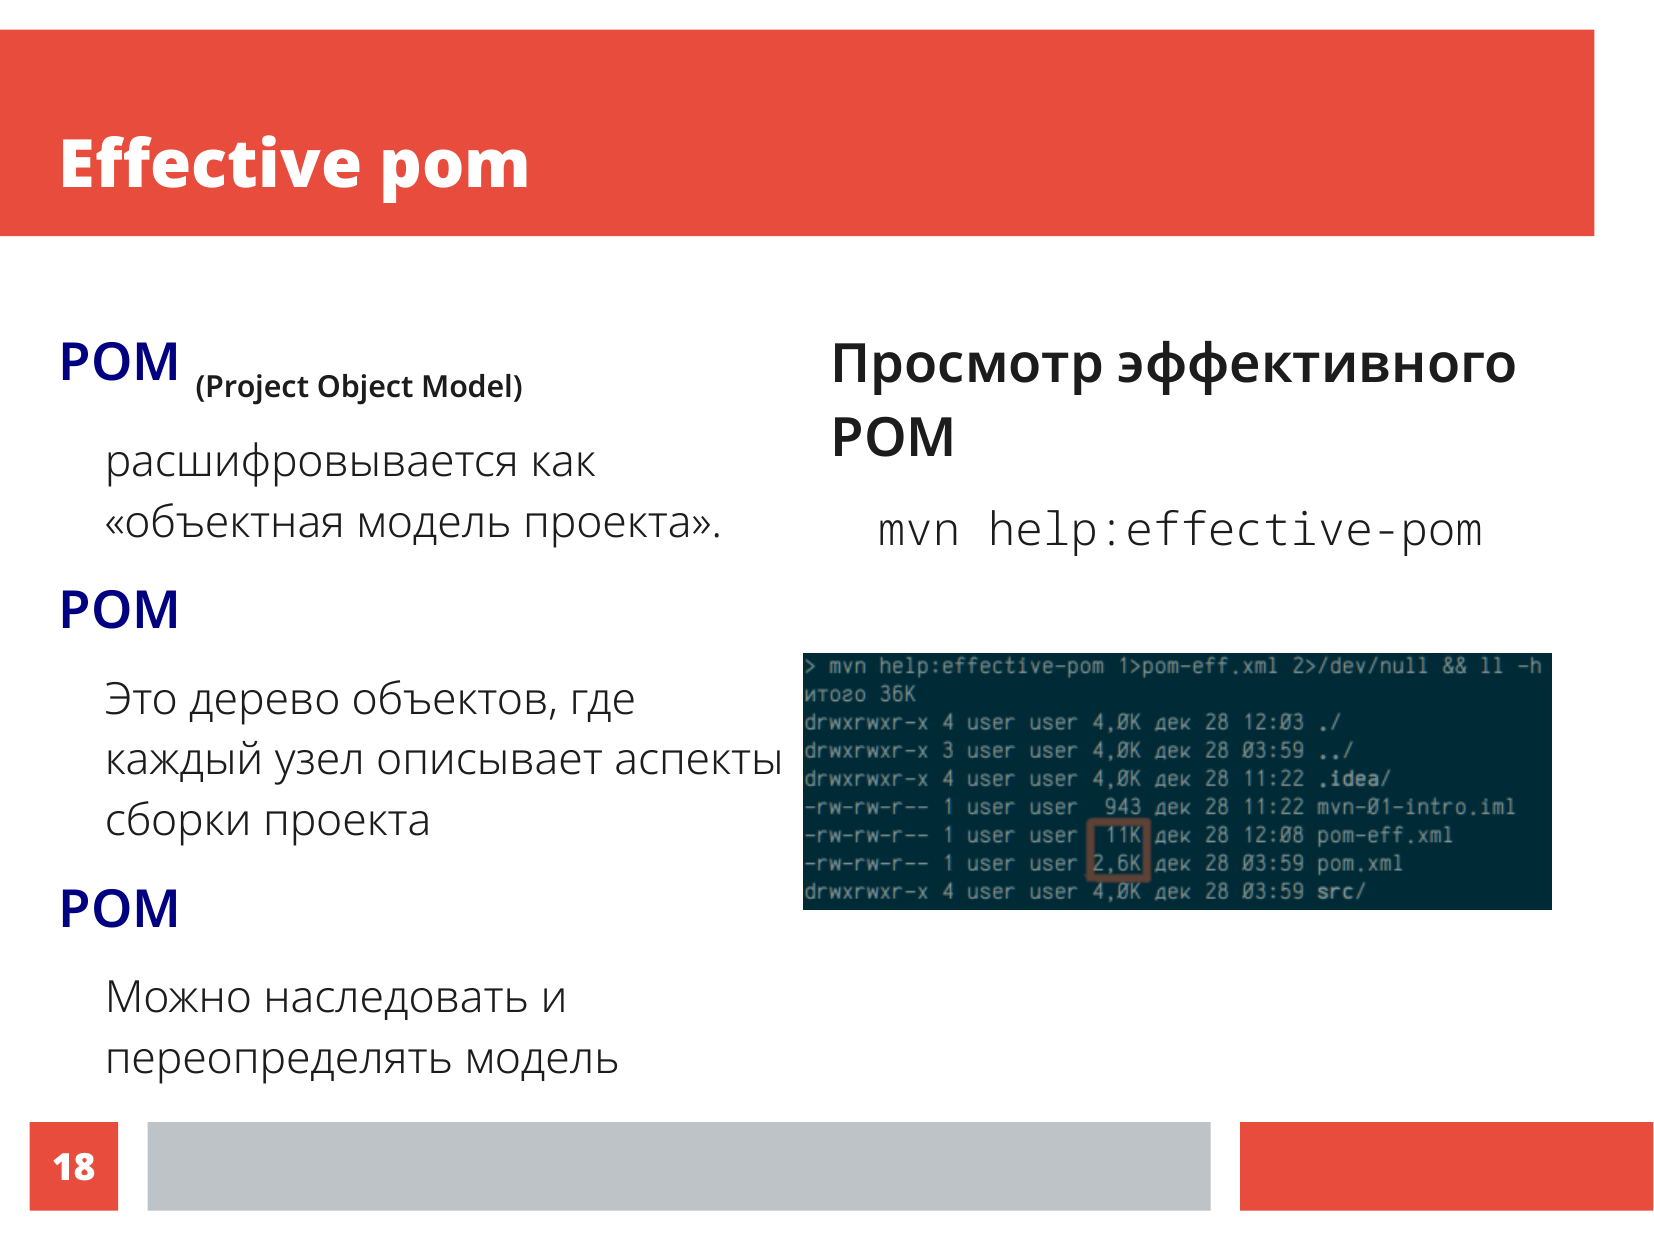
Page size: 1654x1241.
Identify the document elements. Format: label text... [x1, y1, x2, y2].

picture [967, 718, 977, 730]
picture [980, 661, 1001, 674]
picture [844, 746, 852, 757]
picture [867, 887, 878, 898]
picture [1332, 770, 1339, 786]
picture [992, 717, 1002, 730]
picture [1382, 769, 1390, 785]
picture [1206, 741, 1215, 757]
picture [1246, 798, 1250, 813]
picture [1218, 656, 1227, 673]
picture [830, 887, 841, 898]
picture [1280, 826, 1291, 843]
picture [980, 887, 990, 899]
picture [867, 774, 878, 786]
picture [1030, 774, 1052, 787]
picture [1281, 854, 1290, 871]
picture [1482, 656, 1489, 673]
picture [967, 746, 977, 758]
picture [1407, 799, 1414, 814]
picture [1369, 859, 1377, 870]
picture [1330, 657, 1353, 674]
picture [1218, 882, 1228, 899]
picture [805, 858, 826, 870]
picture [1030, 887, 1052, 900]
picture [906, 656, 913, 673]
picture [1105, 797, 1116, 815]
picture [992, 830, 1002, 843]
picture [1005, 717, 1014, 729]
picture [1380, 858, 1391, 870]
picture [844, 717, 851, 729]
picture [881, 887, 889, 898]
picture [805, 830, 826, 842]
picture [1117, 769, 1140, 786]
picture [1482, 799, 1489, 814]
picture [855, 689, 866, 702]
picture [1246, 714, 1250, 729]
picture [867, 746, 878, 757]
picture [855, 774, 864, 786]
picture [892, 717, 901, 729]
picture [1344, 741, 1352, 758]
picture [830, 802, 852, 814]
picture [1294, 797, 1303, 814]
picture [1093, 713, 1102, 729]
picture [1055, 858, 1076, 871]
picture [967, 774, 977, 786]
picture [945, 855, 950, 870]
picture [1383, 798, 1388, 814]
picture [855, 887, 864, 898]
picture [1507, 797, 1514, 814]
picture [1256, 741, 1265, 758]
picture [830, 774, 841, 786]
picture [945, 798, 950, 814]
picture [1258, 769, 1262, 786]
picture [1055, 774, 1076, 787]
picture [1206, 882, 1215, 898]
picture [1118, 798, 1127, 814]
picture [1318, 858, 1353, 875]
picture [1258, 798, 1262, 814]
picture [1394, 854, 1401, 870]
picture [1306, 660, 1314, 673]
picture [992, 887, 1002, 899]
picture [1368, 774, 1379, 787]
picture [1455, 802, 1466, 815]
picture [880, 657, 902, 674]
picture [1356, 661, 1365, 673]
picture [1155, 774, 1190, 788]
picture [1084, 818, 1151, 899]
picture [967, 859, 977, 871]
picture [1357, 882, 1364, 898]
picture [919, 887, 927, 898]
picture [1244, 661, 1252, 673]
picture [867, 830, 901, 842]
picture [855, 717, 864, 729]
picture [1005, 887, 1014, 898]
picture [992, 745, 1002, 758]
picture [1155, 745, 1190, 760]
picture [855, 858, 864, 870]
picture [1407, 656, 1414, 673]
picture [1280, 741, 1290, 758]
picture [1242, 741, 1253, 758]
picture [1493, 802, 1504, 814]
picture [1131, 660, 1139, 673]
picture [967, 802, 977, 814]
picture [1246, 770, 1250, 785]
picture [844, 887, 852, 898]
picture [1294, 656, 1303, 673]
picture [1269, 656, 1276, 673]
picture [1368, 830, 1378, 843]
picture [1005, 802, 1014, 814]
picture [830, 859, 852, 870]
picture [967, 887, 977, 899]
picture [855, 802, 863, 814]
picture [1206, 769, 1215, 786]
picture [1206, 854, 1215, 870]
picture [892, 887, 902, 898]
picture [830, 718, 841, 729]
picture [1206, 713, 1215, 729]
picture [1255, 661, 1266, 673]
picture [881, 774, 889, 786]
picture [1206, 825, 1215, 842]
picture [1430, 830, 1441, 842]
picture [867, 718, 878, 729]
picture [1218, 826, 1228, 843]
list POM (Project Object Model) расшифровывается как «объектная модель проекта». POM Это дерево объектов, где каждый узел описывает аспекты сборки проекта POM Можно наследовать и переопределять модель [59, 324, 794, 1093]
picture [1019, 658, 1026, 673]
picture [1418, 802, 1428, 814]
picture [1280, 713, 1291, 730]
picture [917, 661, 928, 677]
picture [1121, 658, 1125, 672]
picture [1005, 656, 1014, 673]
picture [1005, 746, 1014, 757]
picture [830, 830, 852, 842]
picture [1343, 802, 1353, 814]
picture [880, 684, 902, 702]
picture [992, 774, 1002, 787]
picture [1380, 826, 1390, 842]
picture [1030, 802, 1052, 815]
picture [1218, 797, 1228, 815]
picture [1155, 887, 1190, 901]
picture [805, 741, 827, 758]
picture [1293, 882, 1303, 899]
picture [855, 830, 863, 842]
picture [844, 774, 852, 786]
picture [1055, 661, 1103, 677]
picture [1367, 797, 1379, 814]
picture [830, 661, 841, 673]
picture [1030, 858, 1052, 871]
picture [892, 774, 901, 785]
picture [1293, 854, 1303, 871]
list Просмотр эффективного POM mvn help:effective-pom [830, 324, 1566, 1093]
picture [905, 685, 915, 701]
picture [1055, 887, 1077, 899]
picture [1530, 657, 1541, 673]
picture [1319, 657, 1327, 674]
picture [1055, 830, 1076, 843]
picture [1155, 802, 1190, 816]
picture [892, 745, 902, 757]
picture [1293, 741, 1303, 758]
picture [919, 774, 927, 786]
picture [980, 774, 990, 787]
picture [805, 713, 826, 730]
picture [943, 741, 952, 758]
picture [1343, 769, 1366, 787]
picture [1142, 661, 1203, 677]
picture [980, 802, 990, 815]
picture [1393, 826, 1402, 842]
picture [1281, 769, 1290, 786]
picture [1256, 854, 1265, 871]
picture [1443, 802, 1451, 814]
picture [1443, 656, 1466, 674]
picture [1419, 830, 1427, 842]
picture [1242, 854, 1254, 871]
picture [1343, 887, 1352, 900]
picture [1369, 657, 1377, 674]
picture [1055, 802, 1076, 815]
picture [1280, 882, 1290, 899]
picture [855, 746, 864, 757]
picture [830, 746, 841, 757]
picture [867, 858, 901, 870]
picture [980, 830, 990, 843]
picture [1294, 769, 1303, 786]
picture [955, 656, 965, 673]
picture [843, 661, 852, 673]
picture [945, 826, 950, 842]
picture [1218, 854, 1228, 871]
picture [943, 769, 952, 786]
picture [1005, 858, 1014, 870]
picture [1093, 769, 1102, 786]
picture [1206, 797, 1215, 814]
picture [1256, 825, 1265, 842]
picture [968, 656, 977, 673]
picture [1030, 745, 1052, 759]
picture [1317, 802, 1340, 814]
picture [980, 858, 990, 871]
picture [1419, 656, 1426, 673]
picture [980, 717, 990, 730]
picture [1155, 830, 1190, 844]
picture [1318, 887, 1340, 899]
picture [942, 661, 952, 674]
picture [1256, 882, 1265, 899]
picture [1030, 717, 1052, 730]
picture [992, 802, 1002, 815]
picture [1494, 656, 1501, 673]
picture [1117, 741, 1139, 758]
picture [1155, 858, 1189, 872]
picture [1380, 661, 1403, 674]
picture [1318, 830, 1365, 847]
picture [942, 713, 952, 729]
picture [919, 746, 927, 757]
picture [881, 746, 889, 757]
picture [855, 661, 865, 673]
picture [1130, 797, 1140, 815]
picture [1055, 717, 1076, 730]
picture [1117, 713, 1140, 730]
picture [1205, 656, 1215, 673]
picture [806, 659, 814, 673]
picture [967, 830, 977, 843]
picture [1293, 713, 1303, 730]
picture [1218, 769, 1228, 787]
picture [1256, 713, 1265, 729]
picture [1042, 661, 1052, 674]
picture [1331, 713, 1340, 729]
picture [881, 717, 889, 729]
picture [805, 769, 826, 786]
picture [1005, 830, 1013, 842]
picture [805, 882, 827, 899]
picture [992, 858, 1002, 871]
picture [919, 717, 926, 729]
picture [1005, 774, 1014, 786]
picture [1031, 661, 1040, 673]
picture [1293, 826, 1303, 843]
picture [980, 745, 990, 758]
picture [1281, 797, 1290, 814]
picture [1242, 882, 1253, 899]
picture [1093, 741, 1102, 757]
picture [830, 689, 852, 702]
picture [805, 689, 827, 701]
picture [867, 802, 901, 814]
picture [942, 882, 952, 898]
picture [1055, 745, 1077, 758]
picture [817, 802, 826, 814]
picture [1030, 830, 1052, 843]
picture [1155, 717, 1189, 731]
picture [1430, 797, 1439, 815]
picture [1218, 713, 1228, 730]
picture [1246, 826, 1250, 842]
picture [1218, 741, 1228, 758]
picture [1444, 826, 1451, 842]
title Effective pom [59, 59, 1595, 207]
